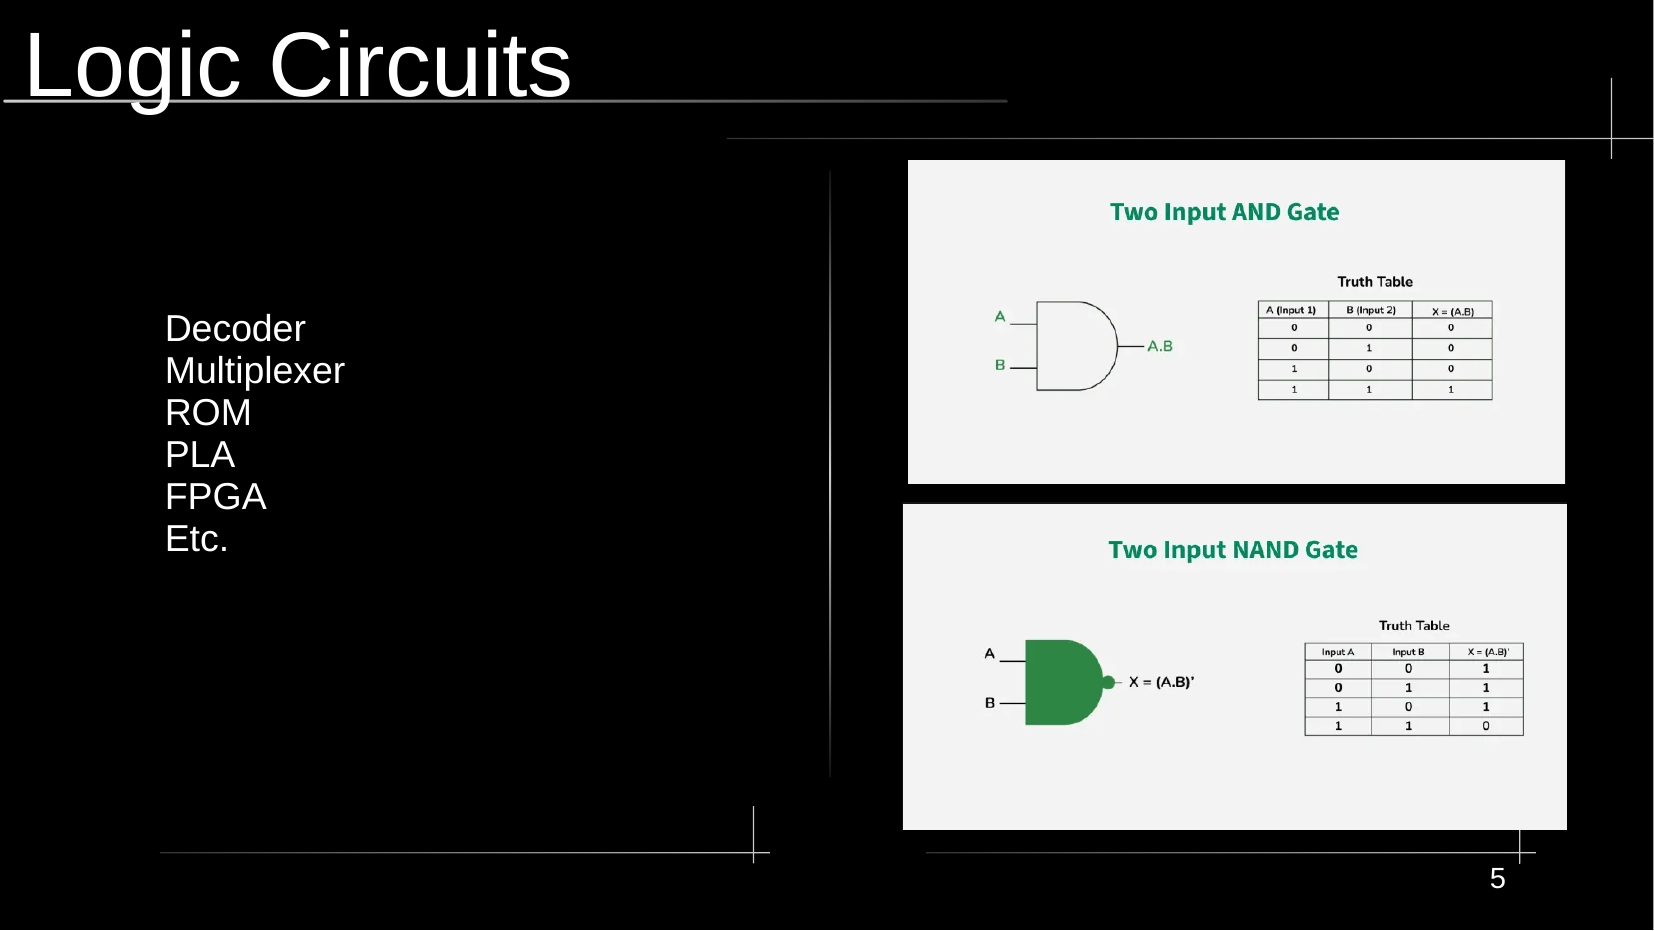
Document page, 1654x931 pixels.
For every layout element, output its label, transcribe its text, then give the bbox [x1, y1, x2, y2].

text_box Decoder Multiplexer ROM PLA FPGA Etc. [150, 300, 361, 567]
title Logic Circuits [23, 11, 1589, 119]
picture [908, 160, 1566, 485]
picture [902, 502, 1567, 831]
